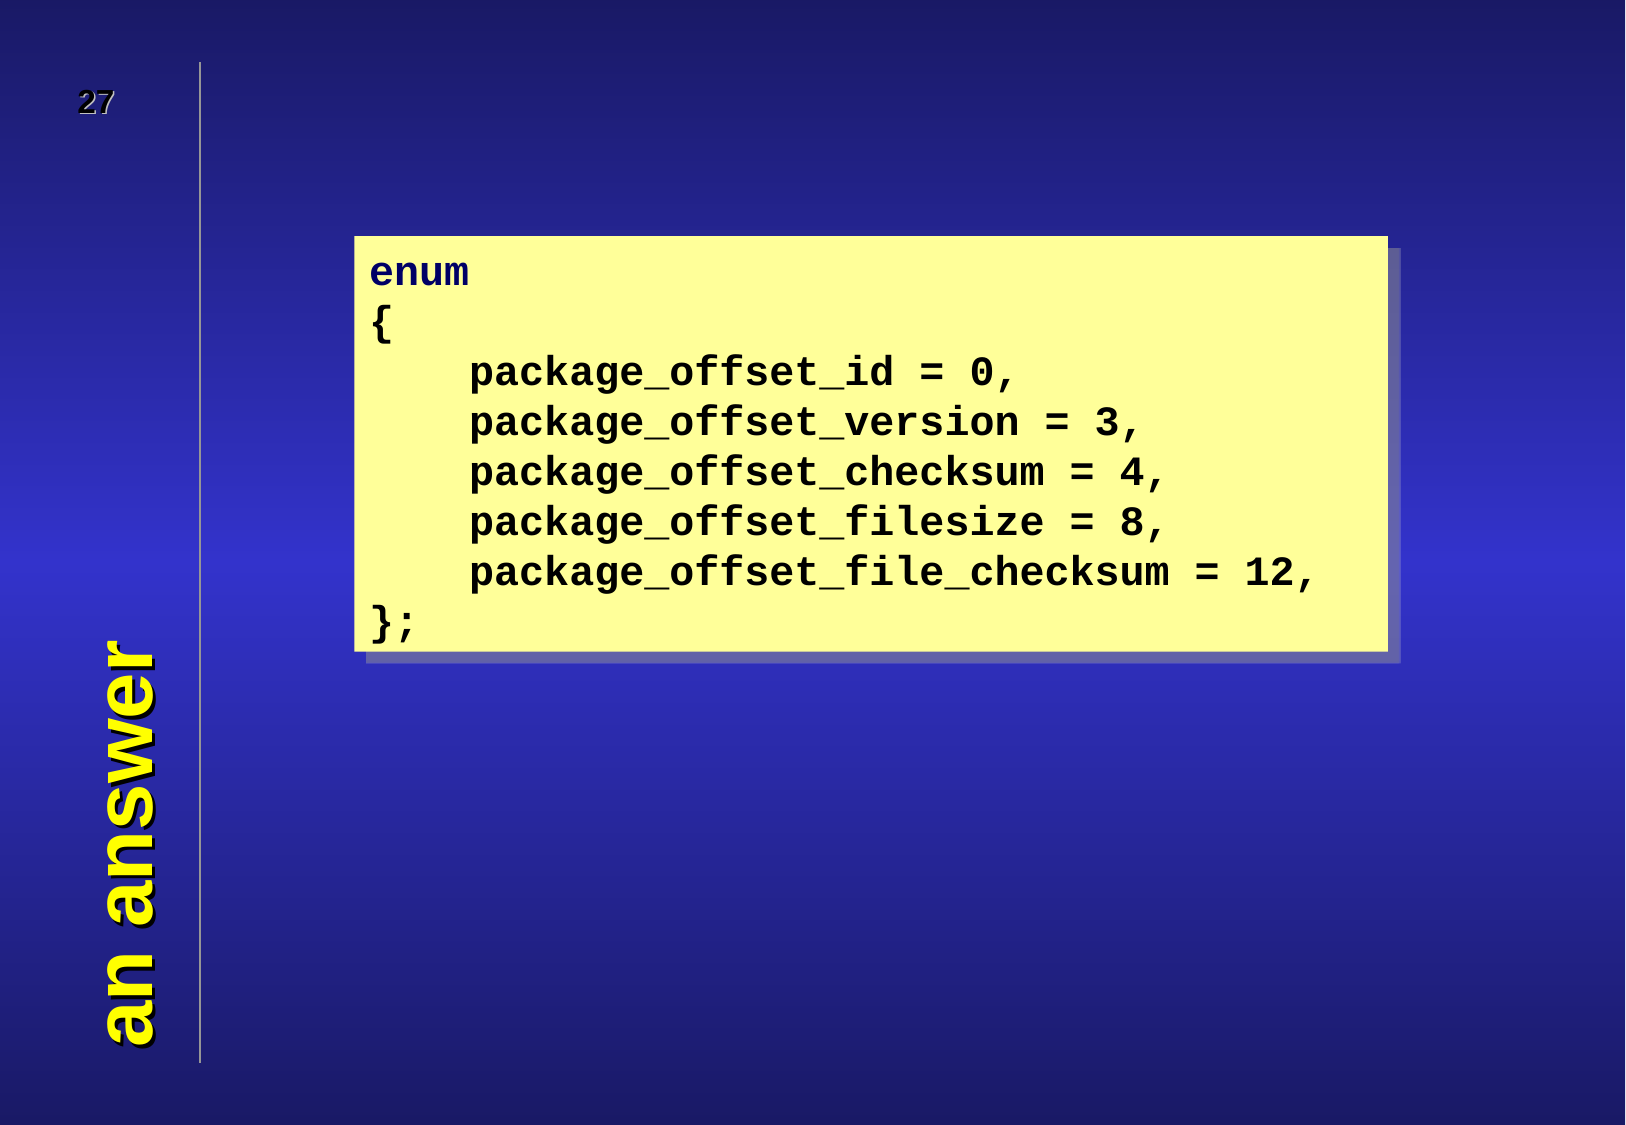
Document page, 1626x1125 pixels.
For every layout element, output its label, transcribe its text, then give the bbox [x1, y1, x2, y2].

title an answer [50, 187, 188, 1063]
text_box enum { package_offset_id = 0, package_offset_version = 3, package_offset_checksum = 4, package_offset_filesize = 8, package_offset_file_checksum = 12, }; [354, 236, 1388, 652]
